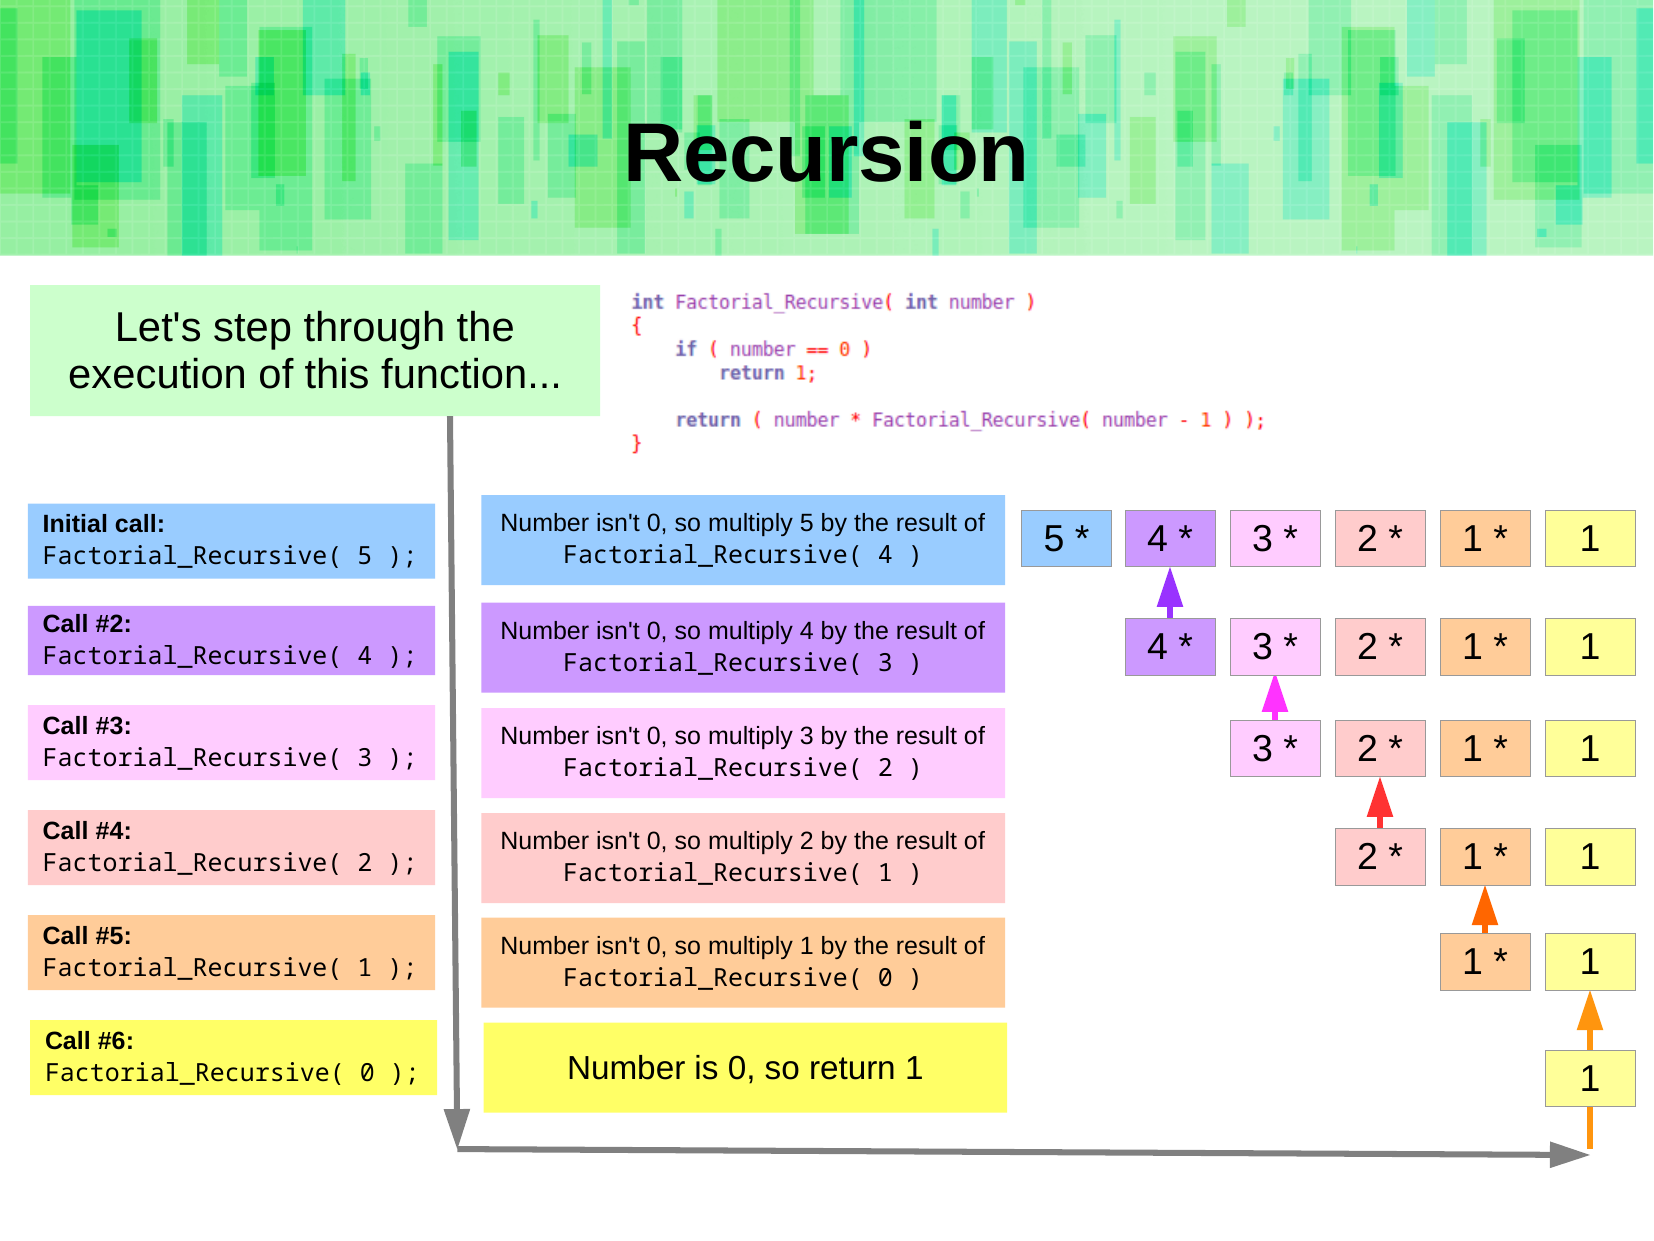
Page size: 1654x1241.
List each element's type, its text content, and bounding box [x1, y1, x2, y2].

text_box 2 * [1335, 828, 1426, 886]
text_box Call #5: Factorial_Recursive( 1 ); [27, 915, 436, 991]
text_box 4 * [1125, 618, 1216, 676]
text_box 4 * [1125, 510, 1216, 567]
text_box Number isn't 0, so multiply 2 by the result of Factorial_Recursive( 1 ) [481, 813, 1006, 904]
text_box 2 * [1335, 510, 1426, 567]
text_box 1 * [1440, 933, 1531, 991]
title Recursion [82, 49, 1571, 257]
text_box 2 * [1335, 720, 1426, 777]
text_box 1 [1545, 828, 1636, 886]
text_box 1 * [1440, 510, 1531, 567]
text_box 3 * [1230, 510, 1321, 567]
text_box 1 * [1440, 618, 1531, 676]
text_box 3 * [1230, 720, 1321, 777]
text_box Number isn't 0, so multiply 1 by the result of Factorial_Recursive( 0 ) [481, 917, 1006, 1008]
text_box 5 * [1021, 510, 1112, 567]
text_box Call #6: Factorial_Recursive( 0 ); [30, 1020, 438, 1096]
text_box Initial call: Factorial_Recursive( 5 ); [27, 503, 436, 579]
text_box Number isn't 0, so multiply 4 by the result of Factorial_Recursive( 3 ) [481, 602, 1006, 693]
text_box 2 * [1335, 618, 1426, 676]
text_box Let's step through the execution of this function... [30, 285, 601, 417]
text_box Number isn't 0, so multiply 5 by the result of Factorial_Recursive( 4 ) [481, 495, 1006, 586]
text_box Number is 0, so return 1 [483, 1022, 1008, 1113]
text_box 1 * [1440, 828, 1531, 886]
text_box 1 [1545, 510, 1636, 567]
text_box 1 [1545, 1050, 1636, 1107]
text_box 3 * [1230, 618, 1321, 676]
text_box 1 [1545, 720, 1636, 777]
text_box Call #4: Factorial_Recursive( 2 ); [27, 810, 436, 886]
text_box 1 * [1440, 720, 1531, 777]
text_box Call #3: Factorial_Recursive( 3 ); [27, 705, 436, 781]
text_box Number isn't 0, so multiply 3 by the result of Factorial_Recursive( 2 ) [481, 708, 1006, 799]
text_box 1 [1545, 933, 1636, 991]
picture [0, 0, 1654, 1241]
text_box 1 [1545, 618, 1636, 676]
text_box Call #2: Factorial_Recursive( 4 ); [27, 605, 436, 676]
